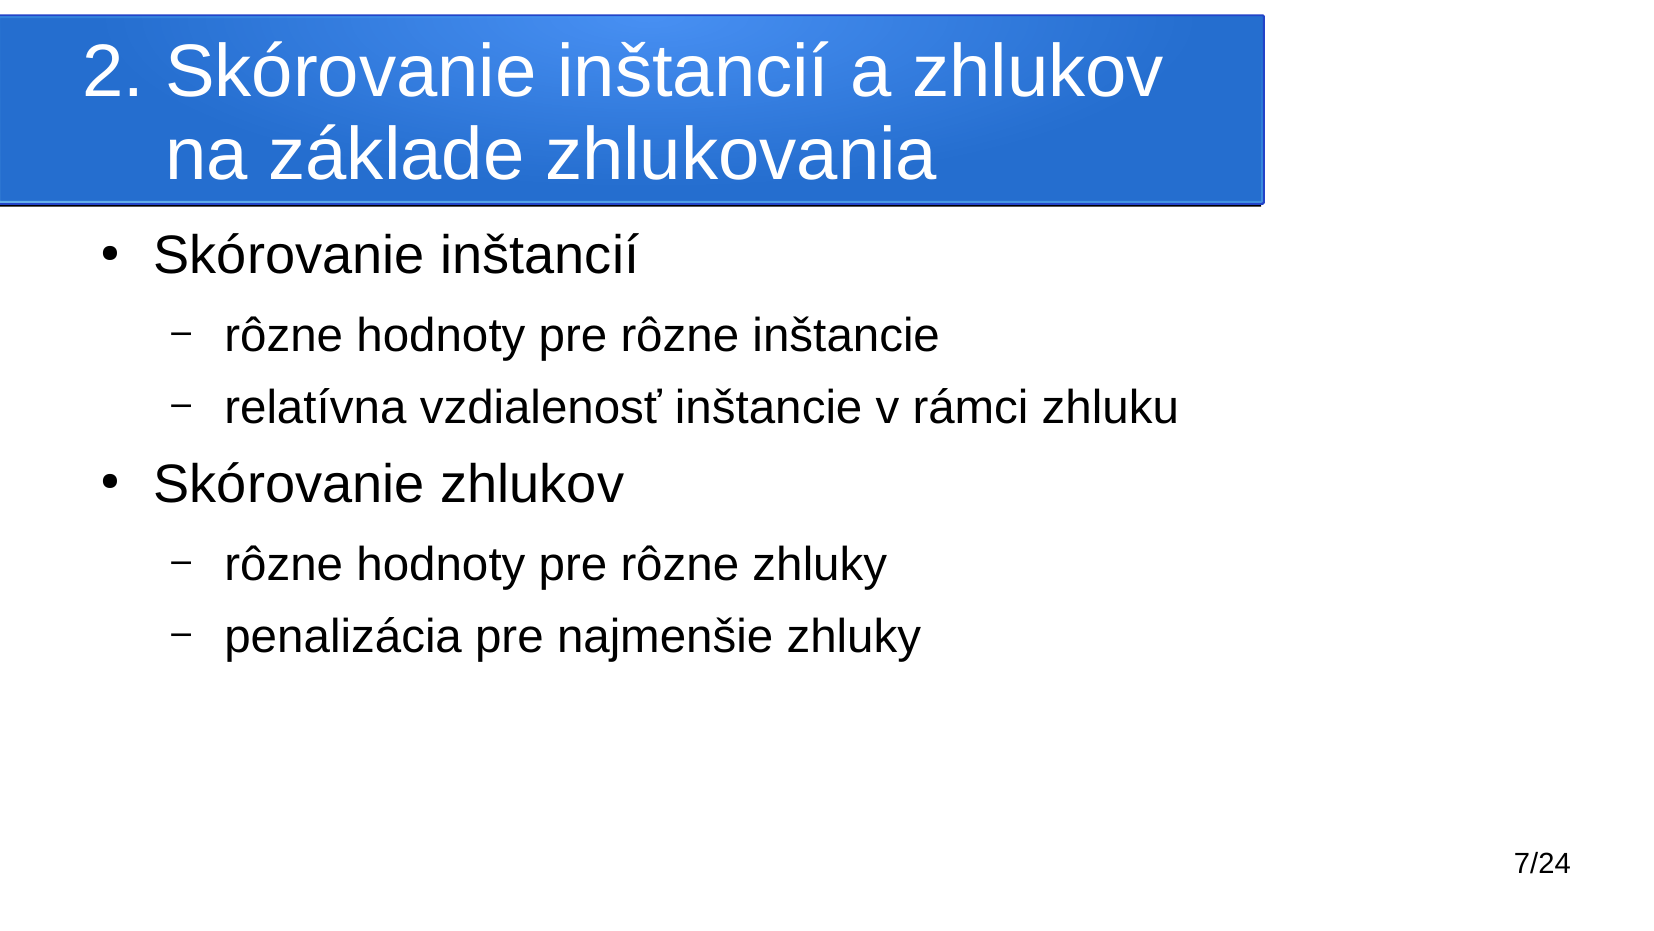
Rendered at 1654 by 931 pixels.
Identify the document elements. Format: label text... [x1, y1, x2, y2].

list Skórovanie inštancií rôzne hodnoty pre rôzne inštancie relatívna vzdialenosť inštancie v rámci zhluku Skórovanie zhlukov rôzne hodnoty pre rôzne zhluky penalizácia pre najmenšie zhluky [82, 224, 1571, 764]
title 2. Skórovanie inštancií a zhlukov na základe zhlukovania [82, 29, 1291, 196]
